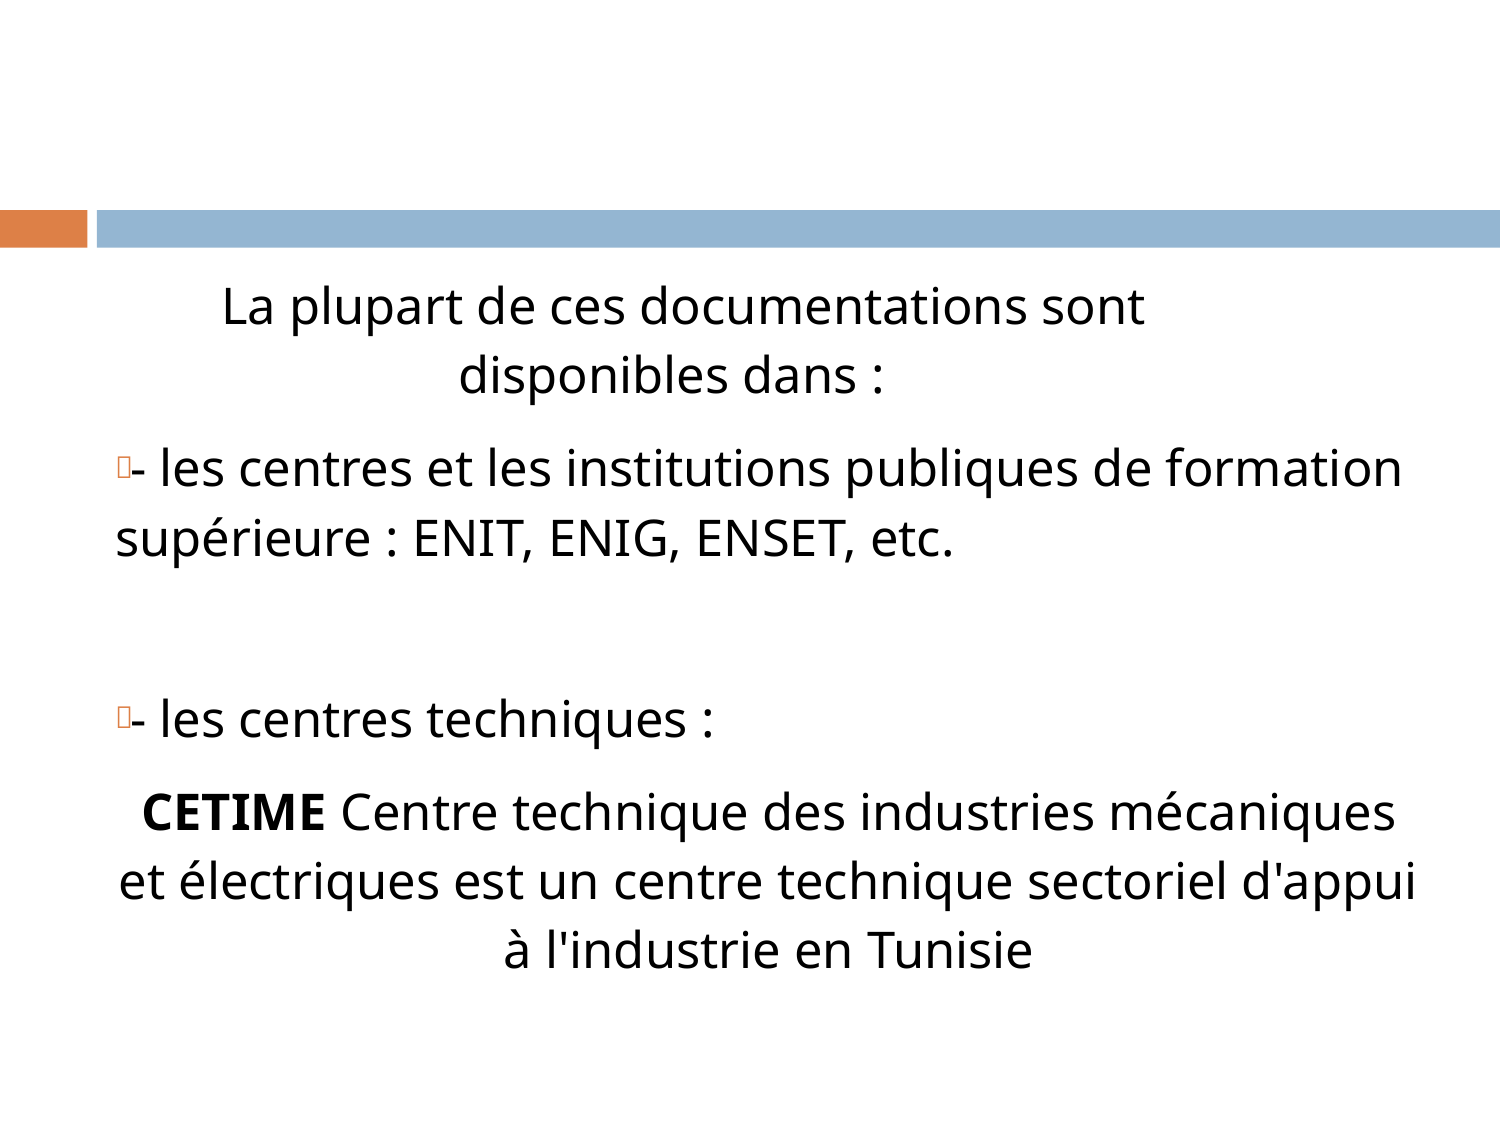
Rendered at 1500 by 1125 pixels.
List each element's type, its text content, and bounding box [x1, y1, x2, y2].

list La plupart de ces documentations sont disponibles dans : - les centres et les institutions publiques de formation supérieure : ENIT, ENIG, ENSET, etc. - les centres techniques : CETIME Centre technique des industries mécaniques et électriques est un centre technique sectoriel d'appui à l'industrie en Tunisie [100, 262, 1439, 1001]
